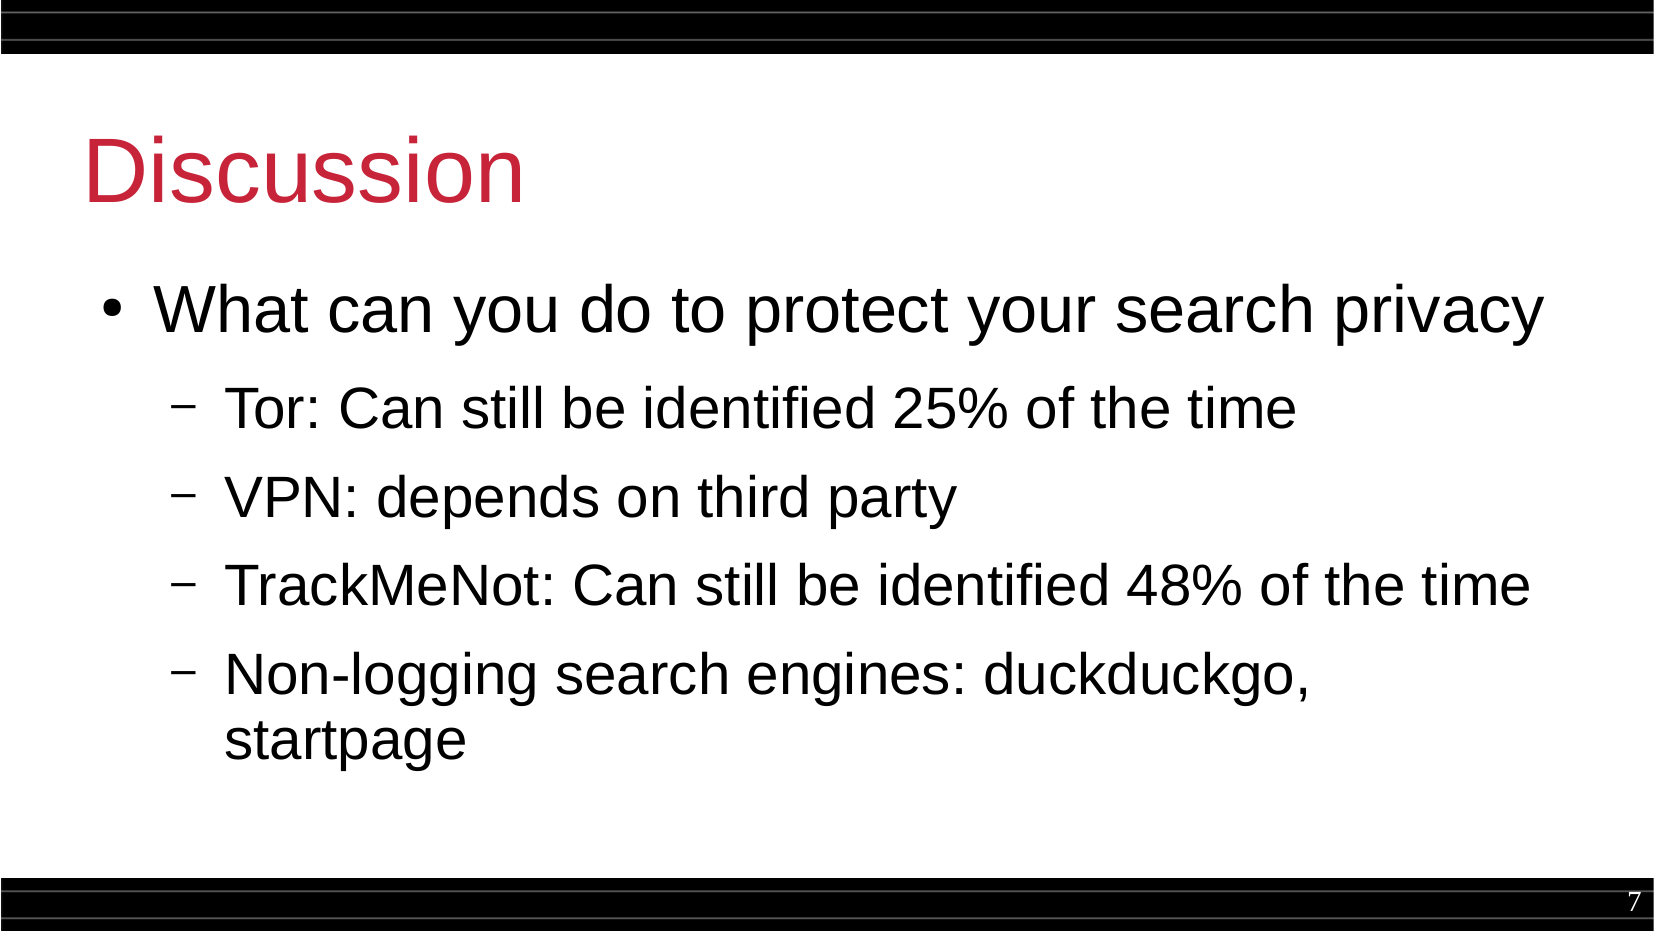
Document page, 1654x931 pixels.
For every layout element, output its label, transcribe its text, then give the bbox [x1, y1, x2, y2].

title Discussion [82, 92, 1571, 249]
list What can you do to protect your search privacy Tor: Can still be identified 25% of the time VPN: depends on third party TrackMeNot: Can still be identified 48% of the time Non-logging search engines: duckduckgo, startpage [82, 271, 1571, 851]
picture [1, 0, 1654, 54]
picture [1, 878, 1654, 931]
